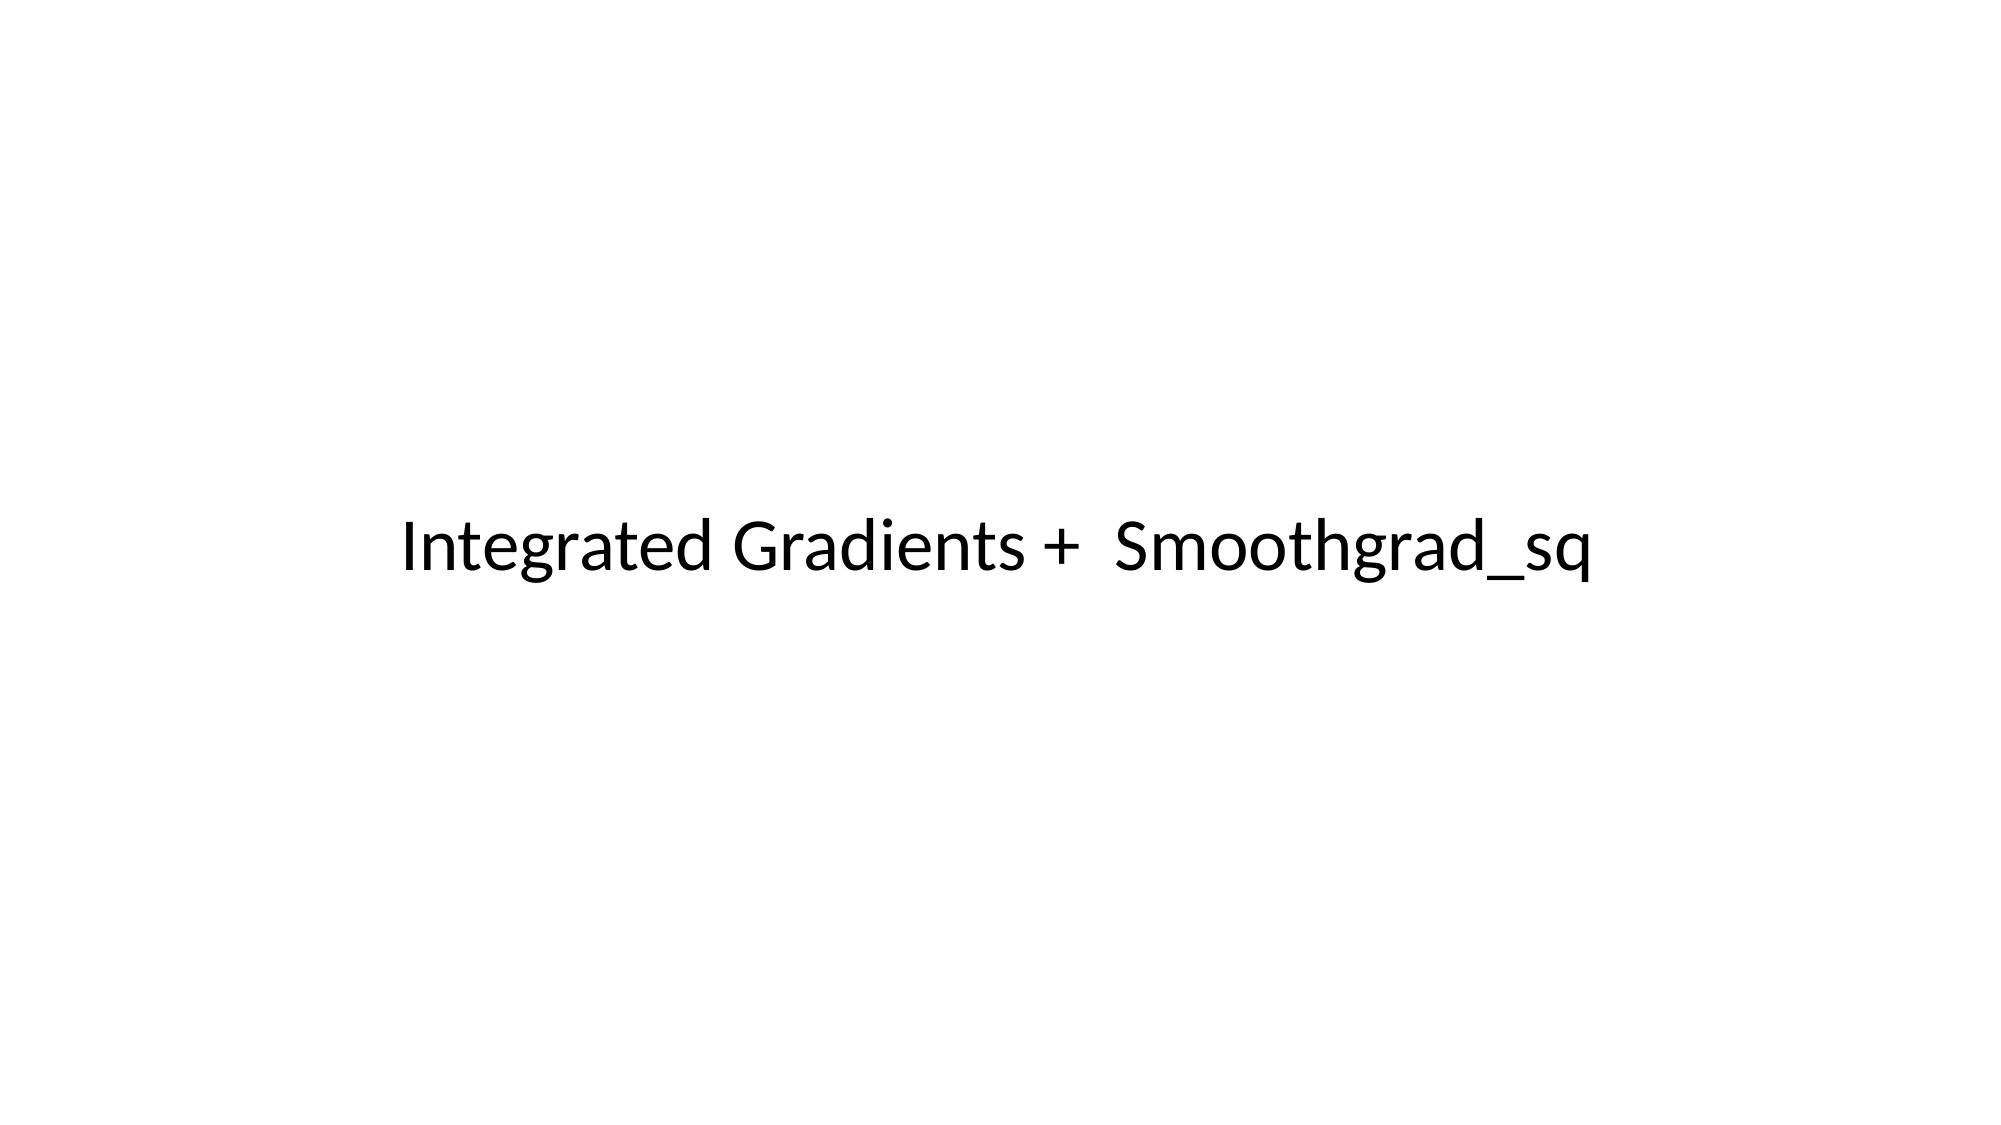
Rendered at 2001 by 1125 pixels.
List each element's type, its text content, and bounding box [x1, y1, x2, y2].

list Integrated Gradients + Smoothgrad_sq [135, 239, 1860, 954]
